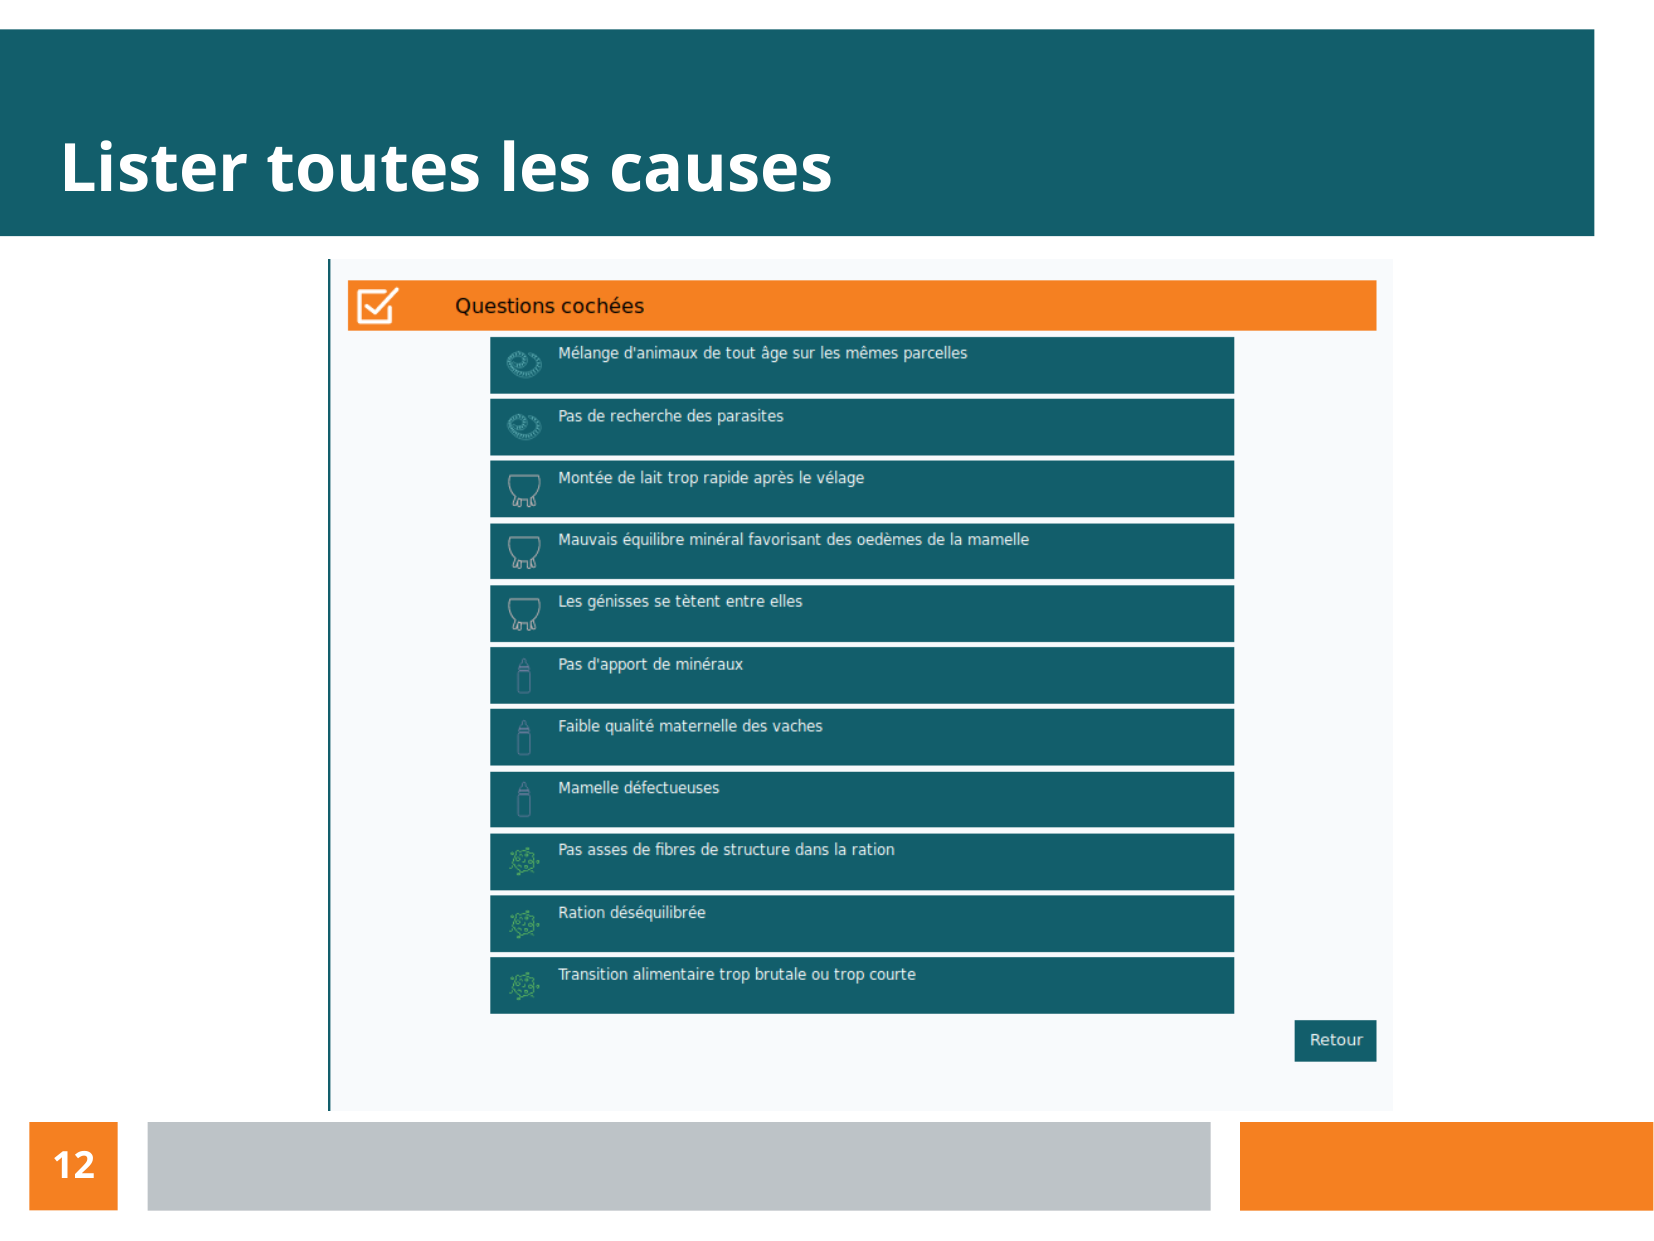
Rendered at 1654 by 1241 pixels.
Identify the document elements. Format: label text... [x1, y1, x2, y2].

title Lister toutes les causes [59, 59, 1595, 207]
picture [328, 259, 1393, 1111]
